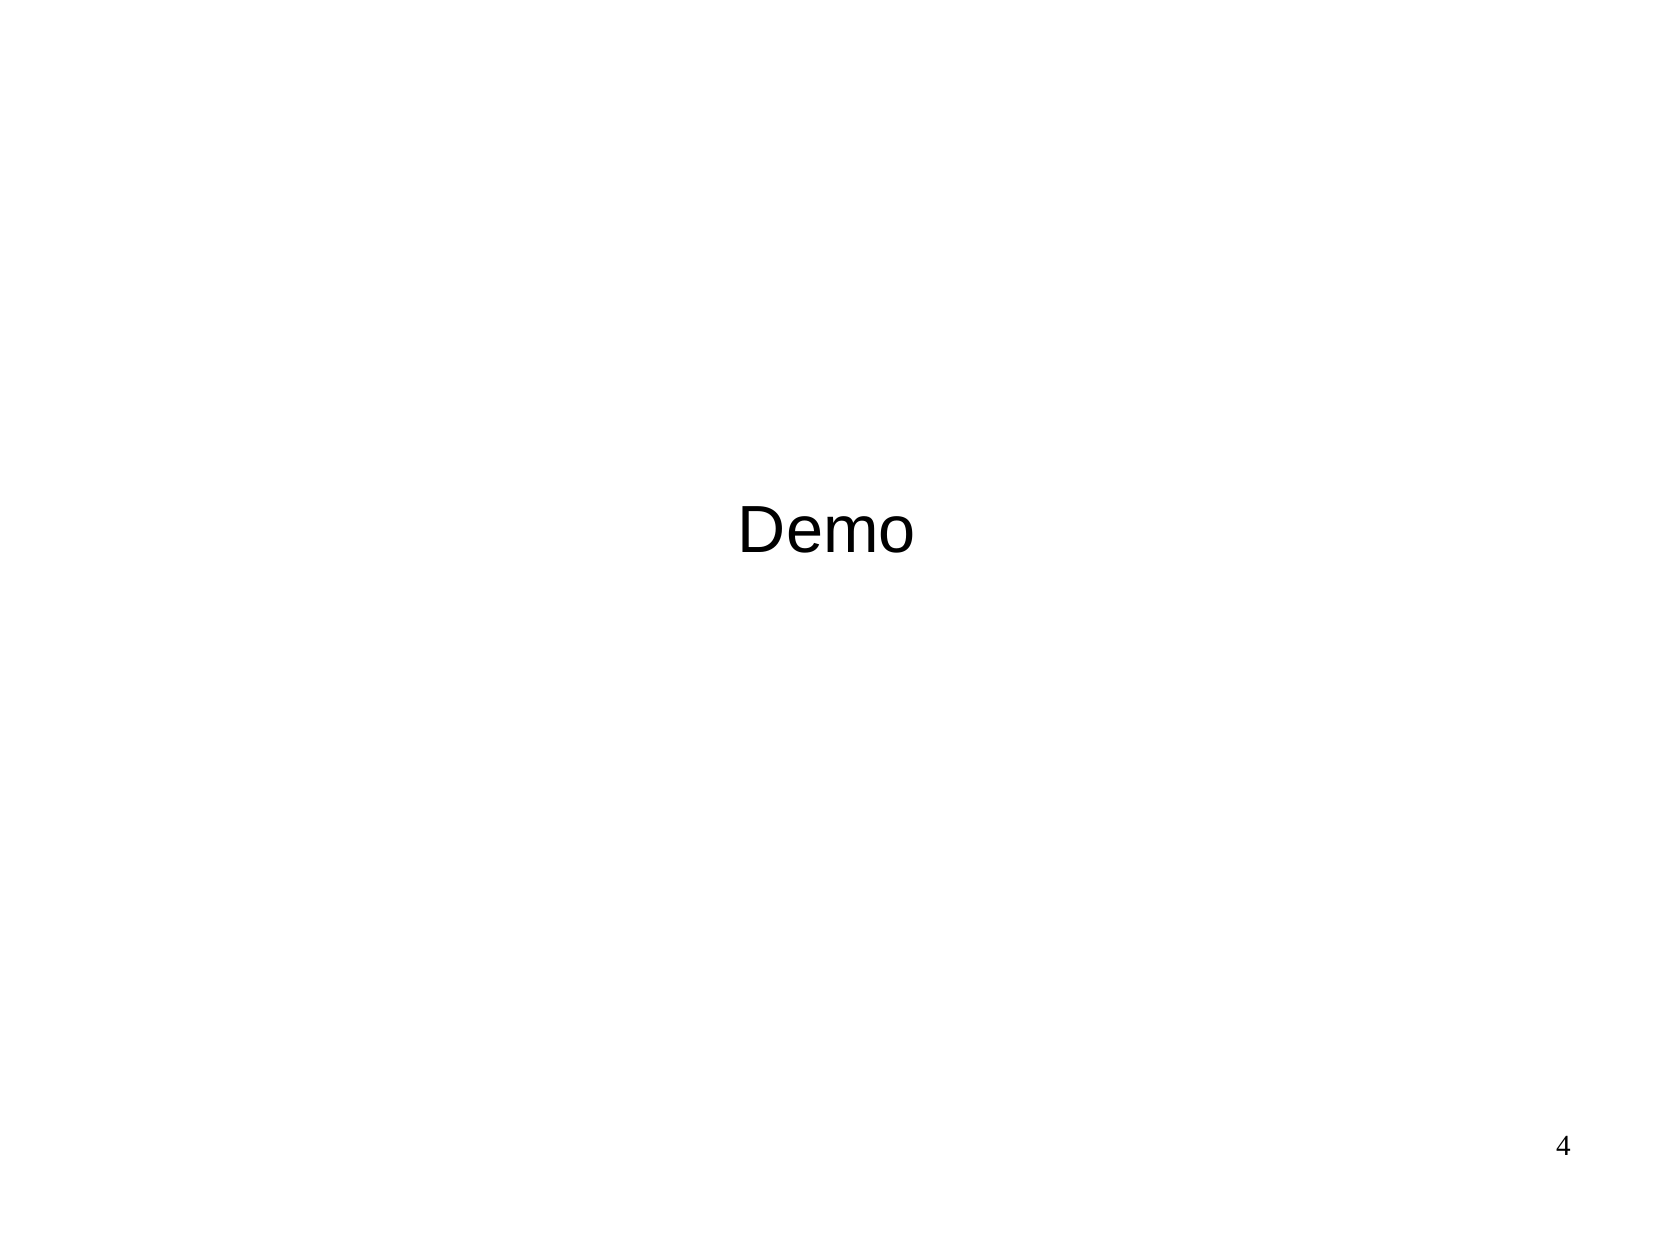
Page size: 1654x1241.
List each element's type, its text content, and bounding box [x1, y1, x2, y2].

subtitle Demo [82, 49, 1571, 1010]
